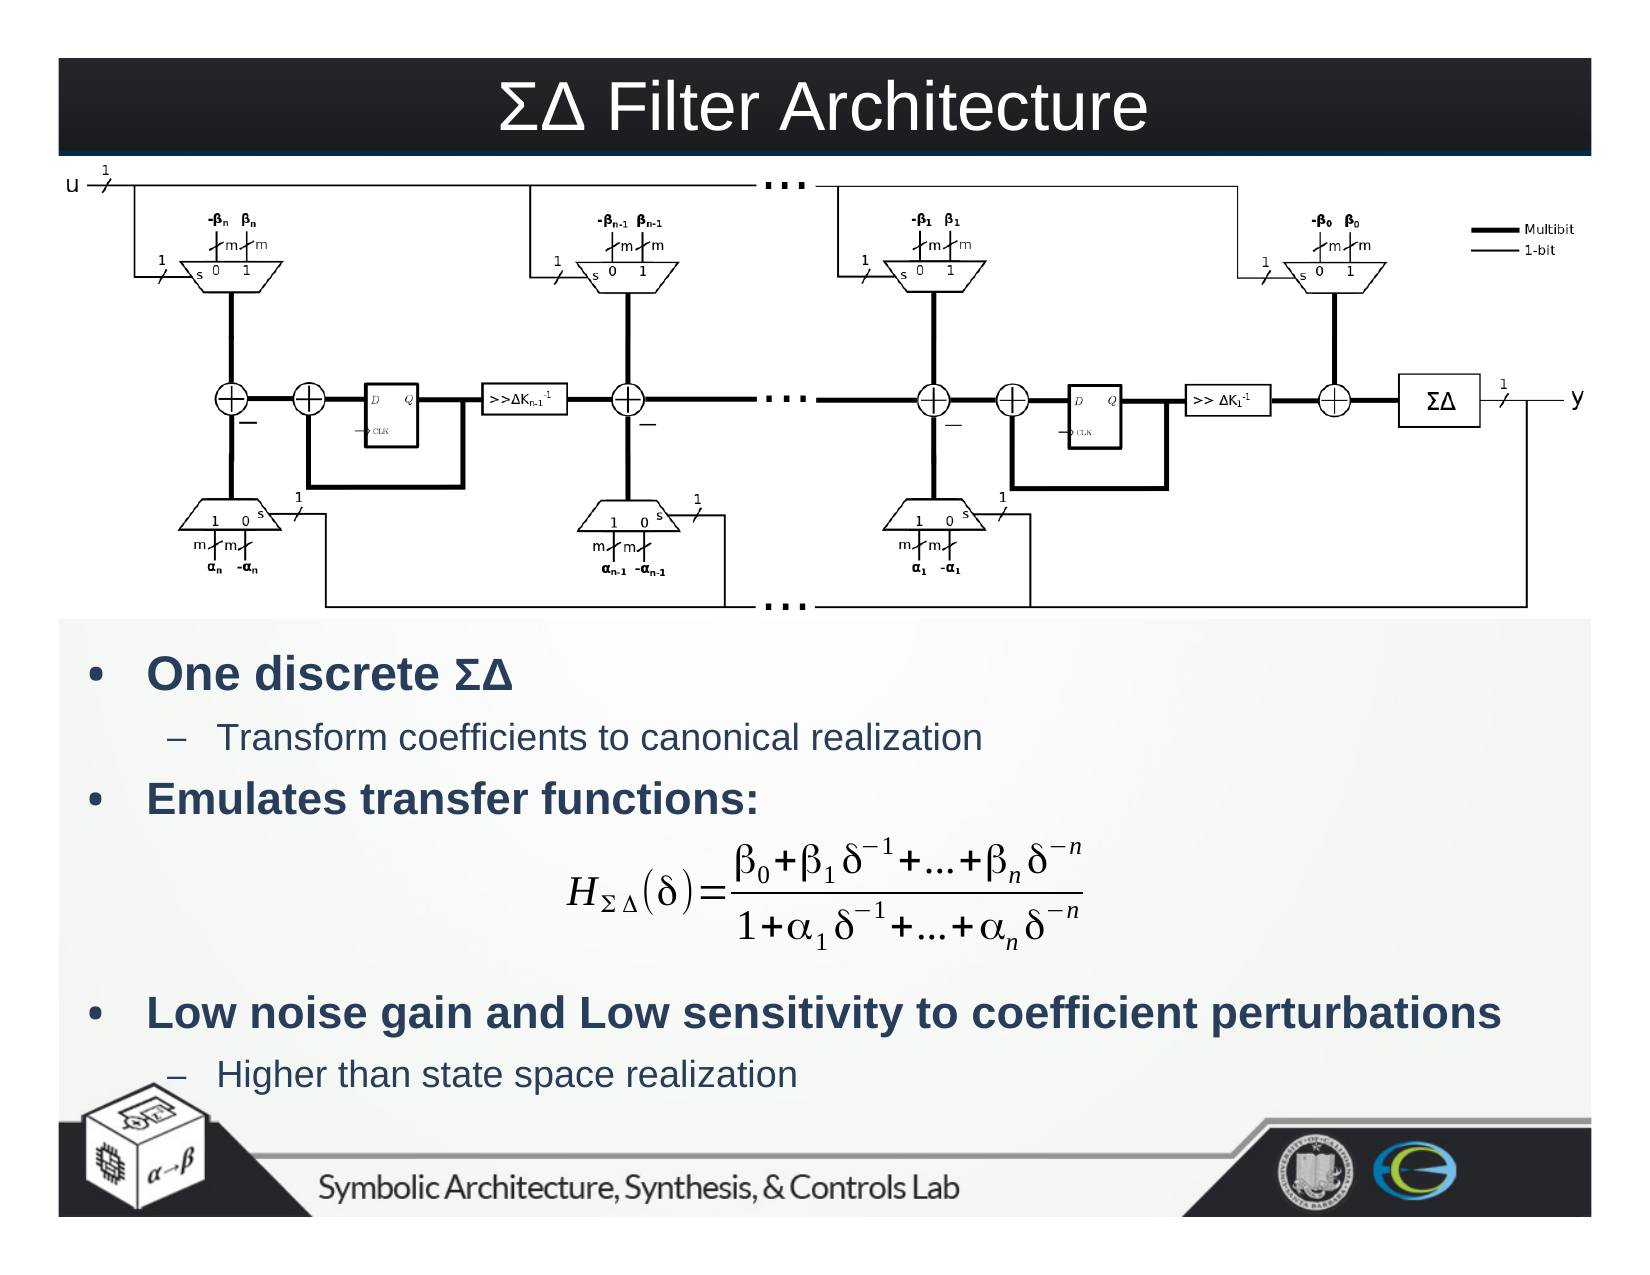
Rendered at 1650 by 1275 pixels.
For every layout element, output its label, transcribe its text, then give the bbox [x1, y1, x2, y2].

picture [58, 58, 1592, 1217]
chart [553, 830, 1097, 955]
list One discrete ΣΔ Transform coefficients to canonical realization Emulates transfer functions: Low noise gain and Low sensitivity to coefficient perturbations Higher than state space realization [71, 619, 1581, 1109]
title ΣΔ Filter Architecture [69, 56, 1580, 156]
